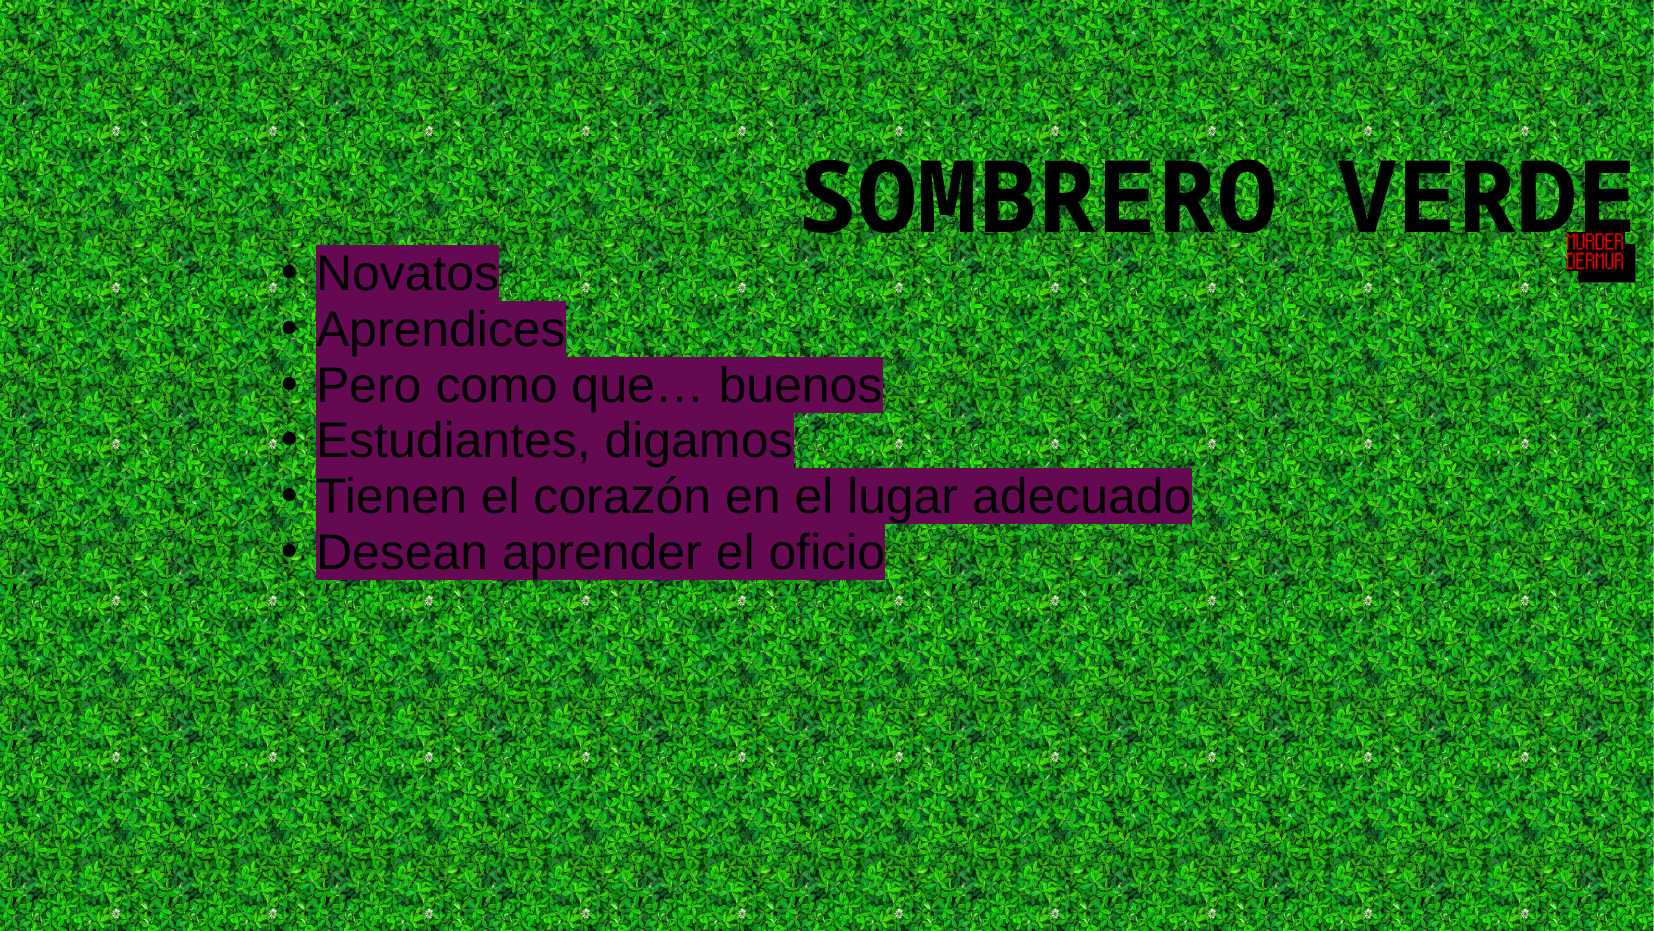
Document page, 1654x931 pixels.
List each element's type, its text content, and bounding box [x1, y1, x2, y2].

text_box Novatos Aprendices Pero como que… buenos Estudiantes, digamos Tienen el corazón en el lugar adecuado Desean aprender el oficio [265, 237, 1208, 588]
text_box SOMBRERO VERDE [922, 118, 1653, 233]
picture [0, 0, 1654, 931]
